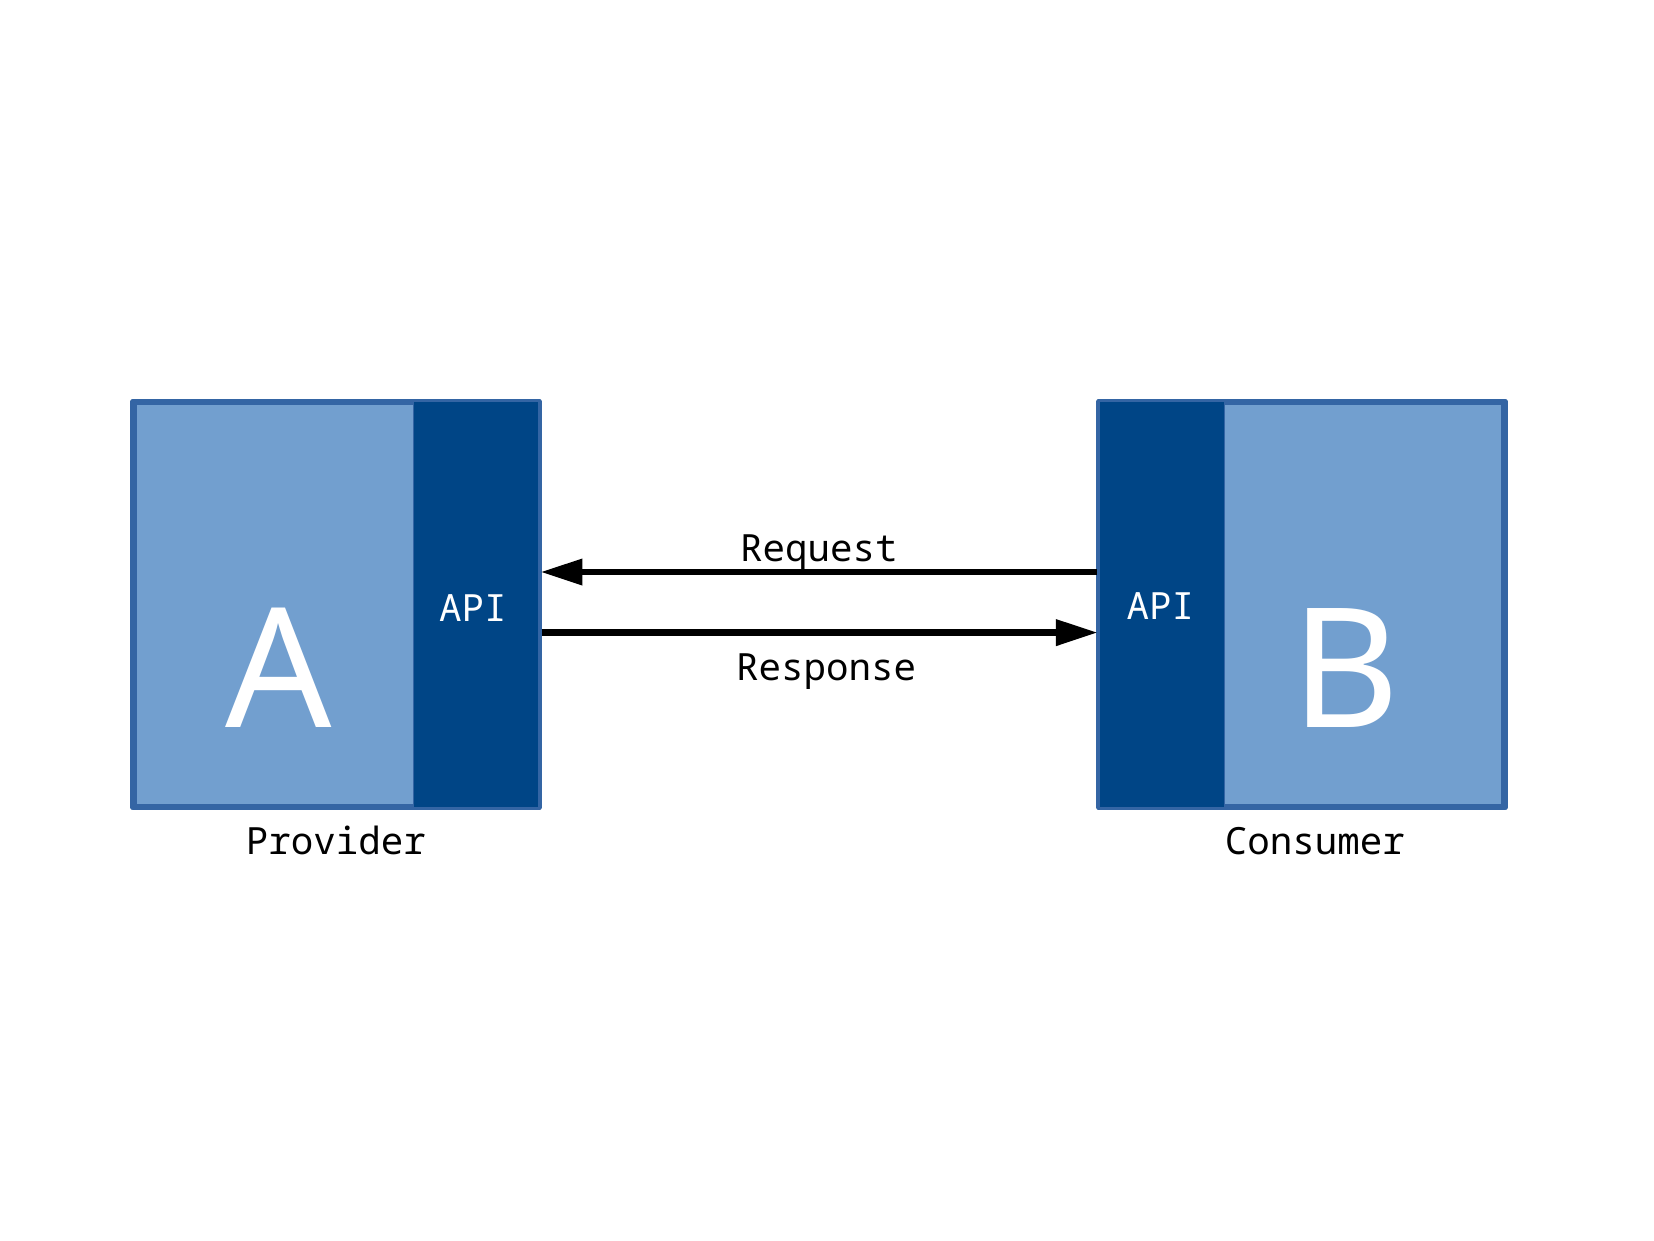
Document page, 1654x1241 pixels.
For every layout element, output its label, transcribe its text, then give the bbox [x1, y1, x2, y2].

text_box API [1111, 572, 1209, 631]
text_box API [424, 574, 522, 633]
text_box B [1277, 541, 1422, 751]
text_box [1099, 401, 1501, 808]
text_box A [210, 541, 358, 751]
text_box Response [721, 632, 932, 691]
text_box Consumer [1210, 807, 1420, 866]
text_box Provider [231, 807, 441, 866]
text_box [137, 401, 539, 808]
text_box Request [725, 513, 913, 573]
